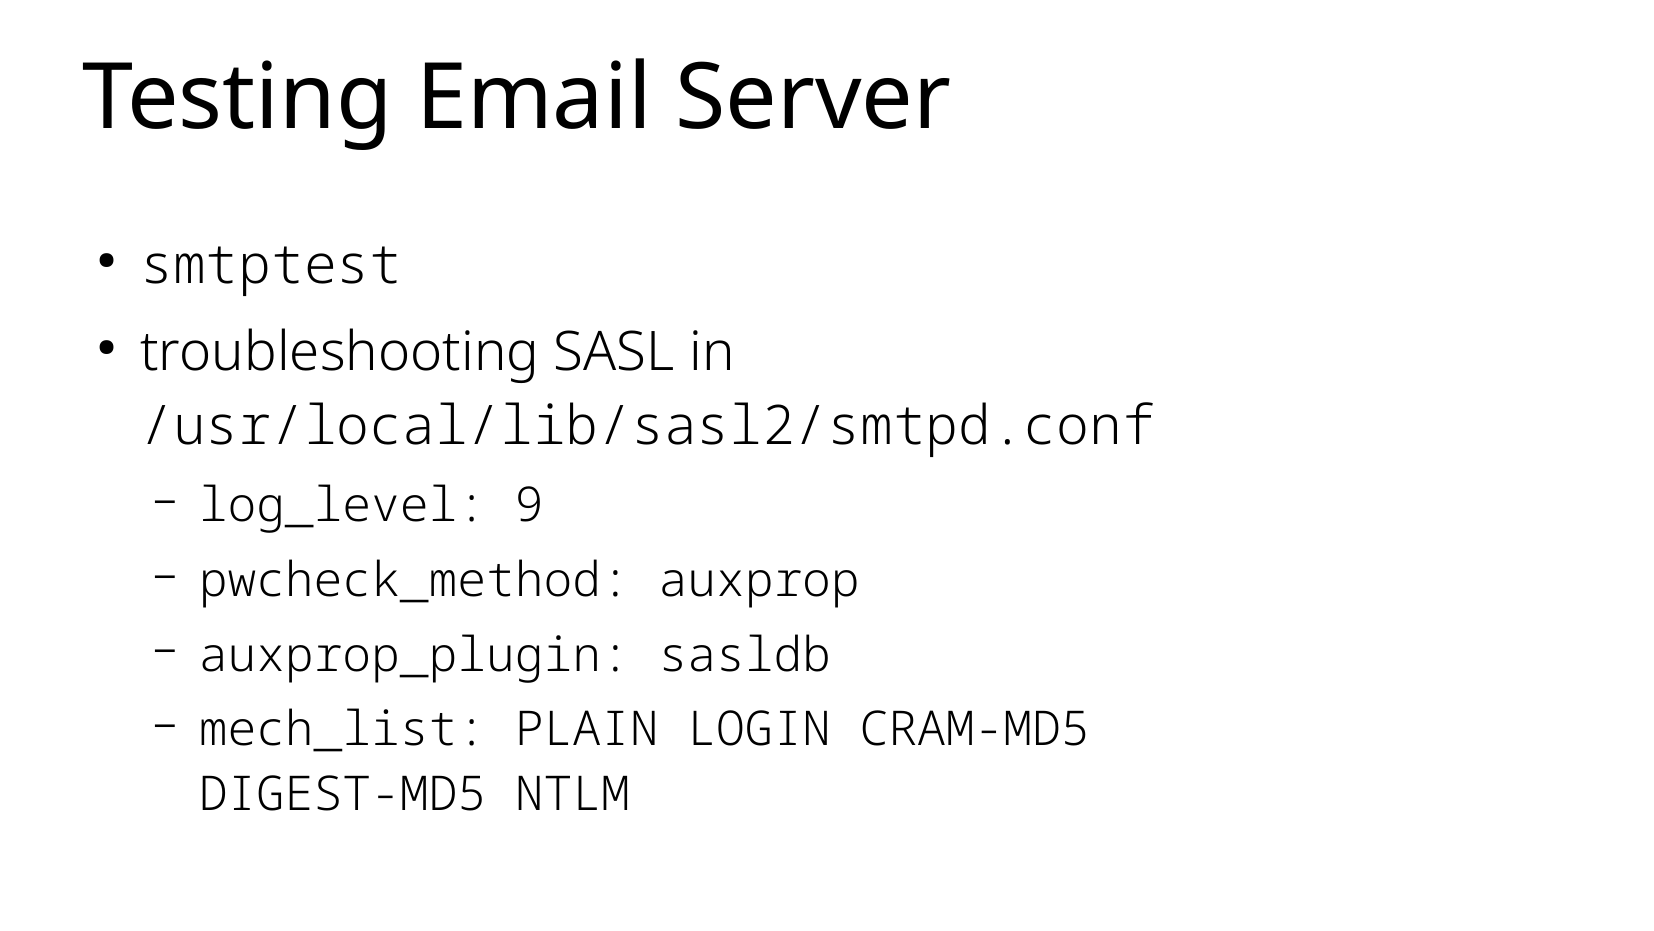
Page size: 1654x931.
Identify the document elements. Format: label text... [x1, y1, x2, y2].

list smtptest troubleshooting SASL in /usr/local/lib/sasl2/smtpd.conf log_level: 9 pwcheck_method: auxprop auxprop_plugin: sasldb mech_list: PLAIN LOGIN CRAM-MD5 DIGEST-MD5 NTLM [82, 224, 1571, 825]
title Testing Email Server [82, 37, 1571, 150]
